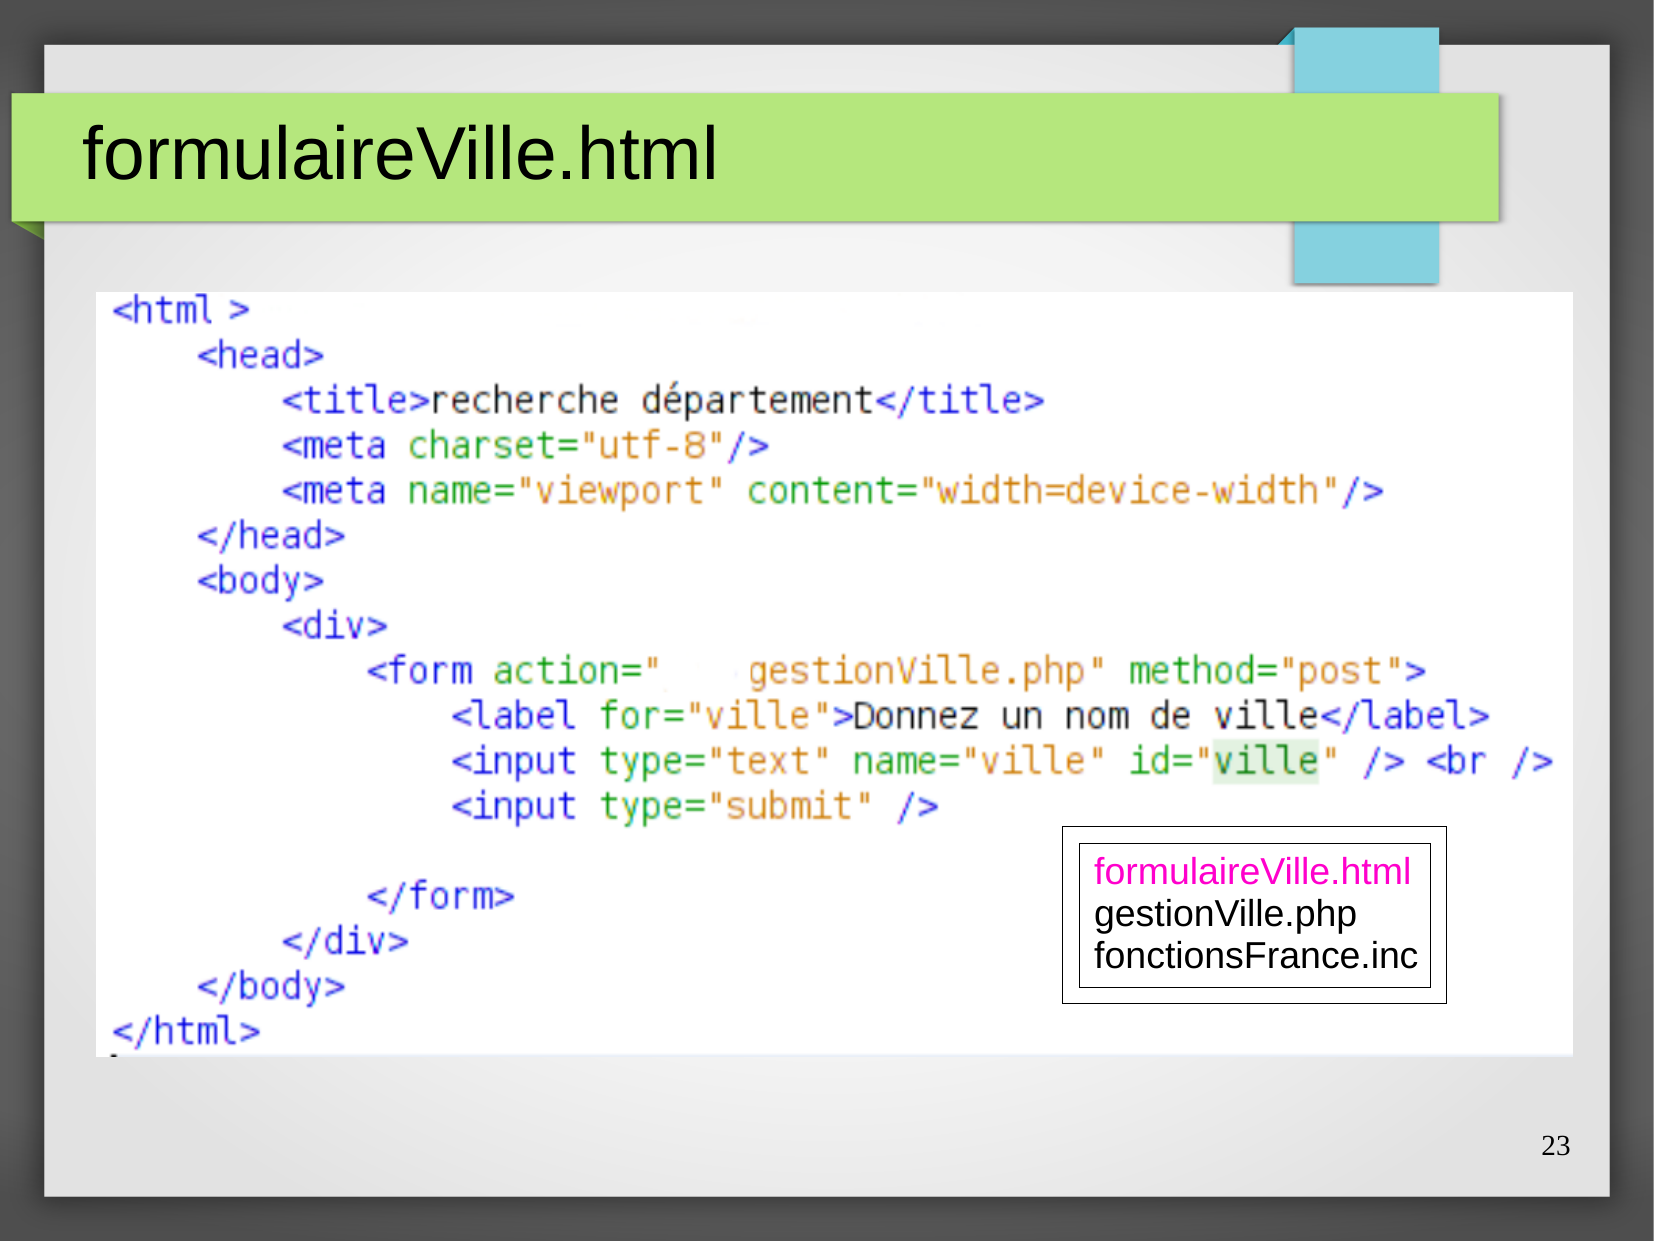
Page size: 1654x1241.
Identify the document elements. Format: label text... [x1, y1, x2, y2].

text_box formulaireVille.html gestionVille.php fonctionsFrance.inc [1062, 826, 1447, 1004]
picture [0, 0, 1654, 1241]
title formulaireVille.html [82, 94, 1264, 213]
